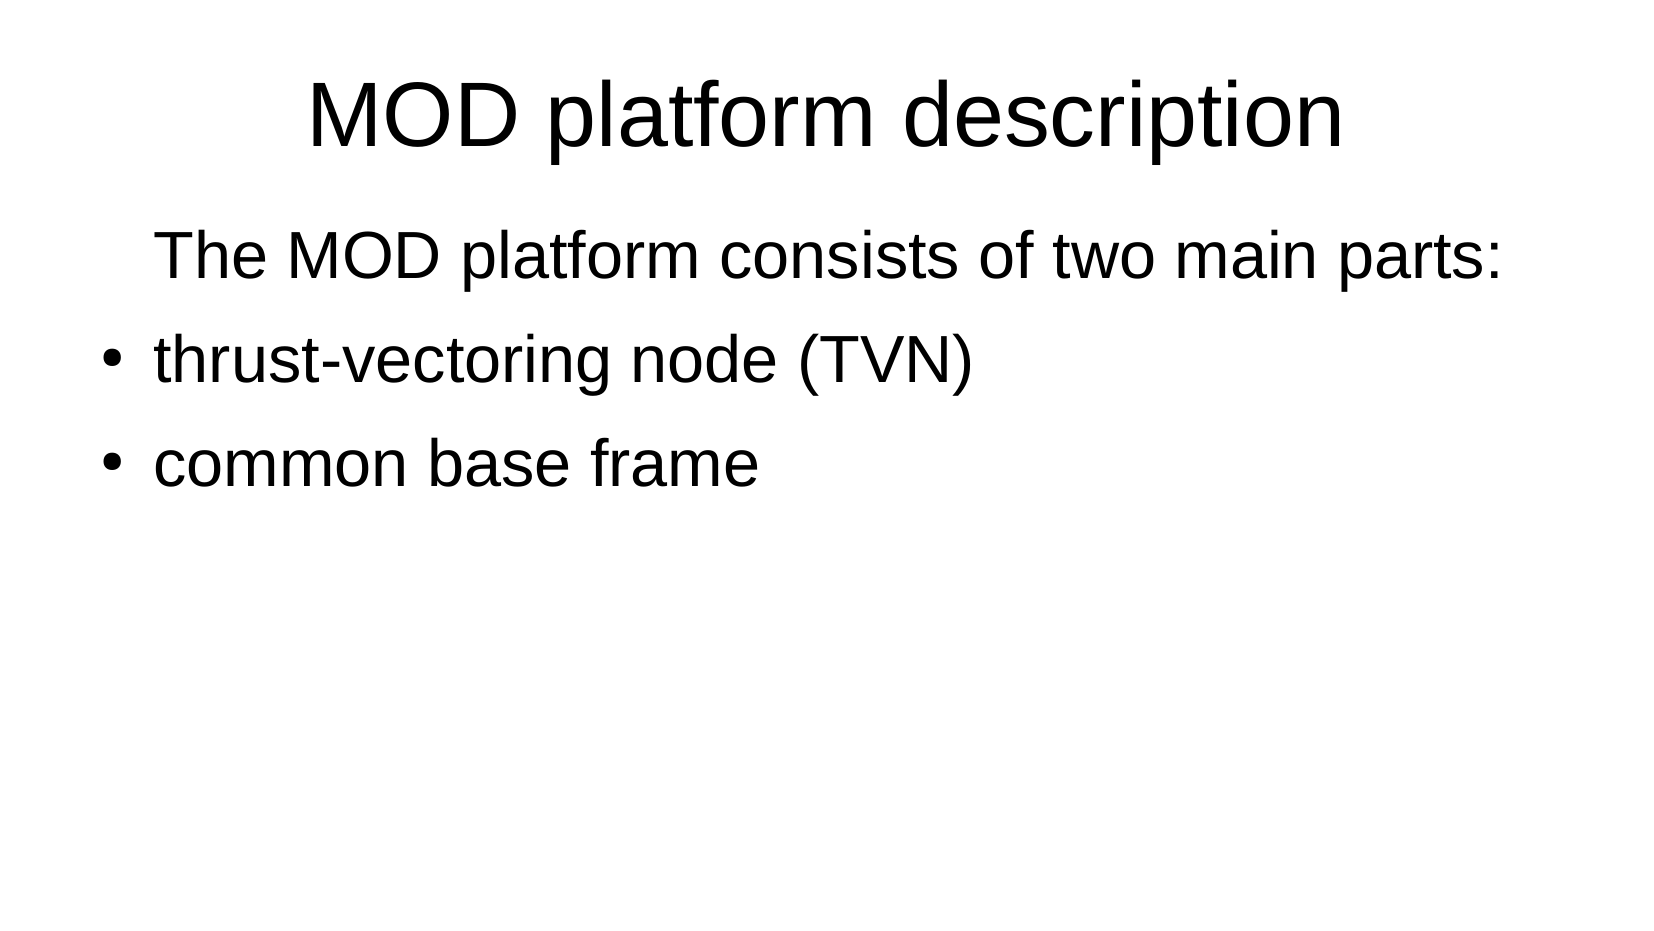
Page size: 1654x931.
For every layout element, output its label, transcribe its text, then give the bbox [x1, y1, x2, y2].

list The MOD platform consists of two main parts: thrust-vectoring node (TVN) common base frame [82, 217, 1571, 758]
title MOD platform description [82, 37, 1571, 193]
